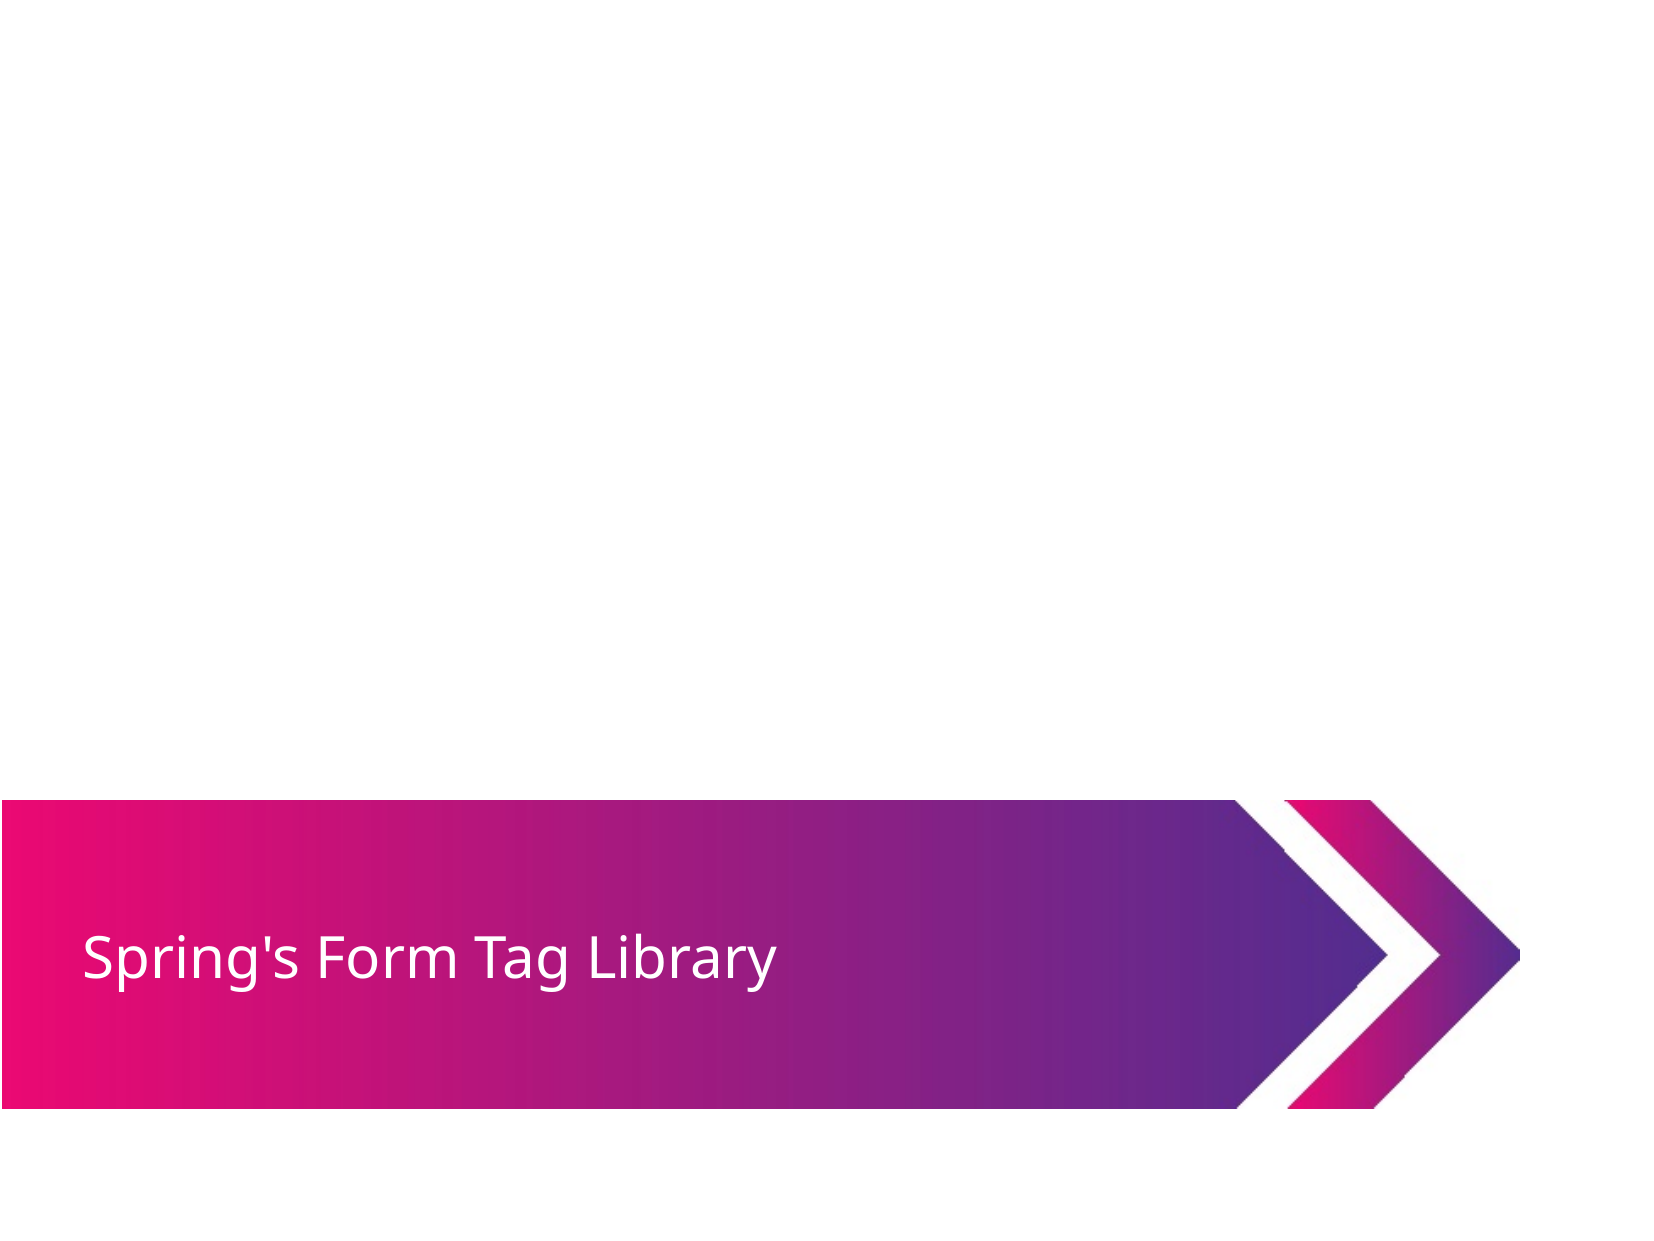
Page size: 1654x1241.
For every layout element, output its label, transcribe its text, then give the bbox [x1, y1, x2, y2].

title Spring's Form Tag Library [82, 852, 1396, 1060]
picture [2, 800, 1520, 1109]
